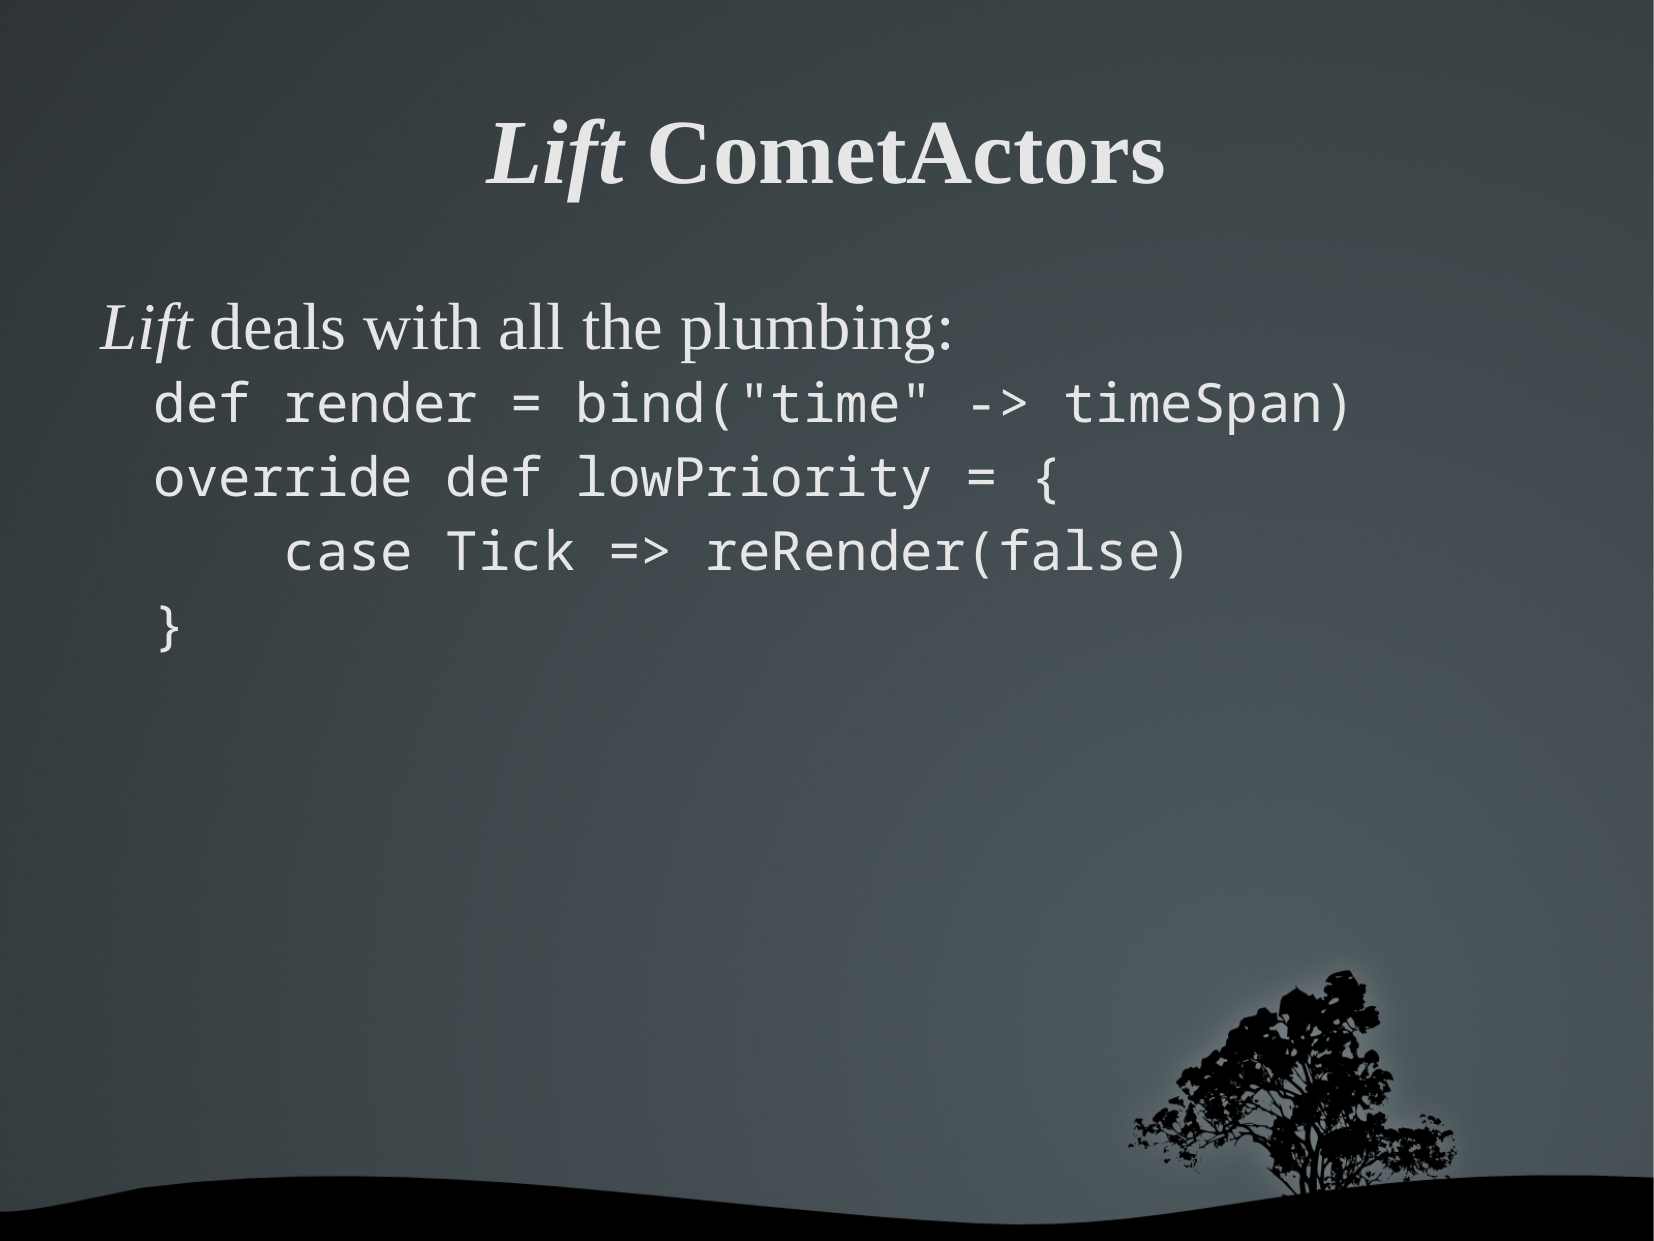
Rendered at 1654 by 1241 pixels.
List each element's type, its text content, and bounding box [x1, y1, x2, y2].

picture [0, 0, 1654, 1241]
list Lift deals with all the plumbing: def render = bind("time" -> timeSpan) override def lowPriority = { case Tick => reRender(false) } [82, 290, 1571, 1094]
title Lift CometActors [82, 56, 1571, 250]
